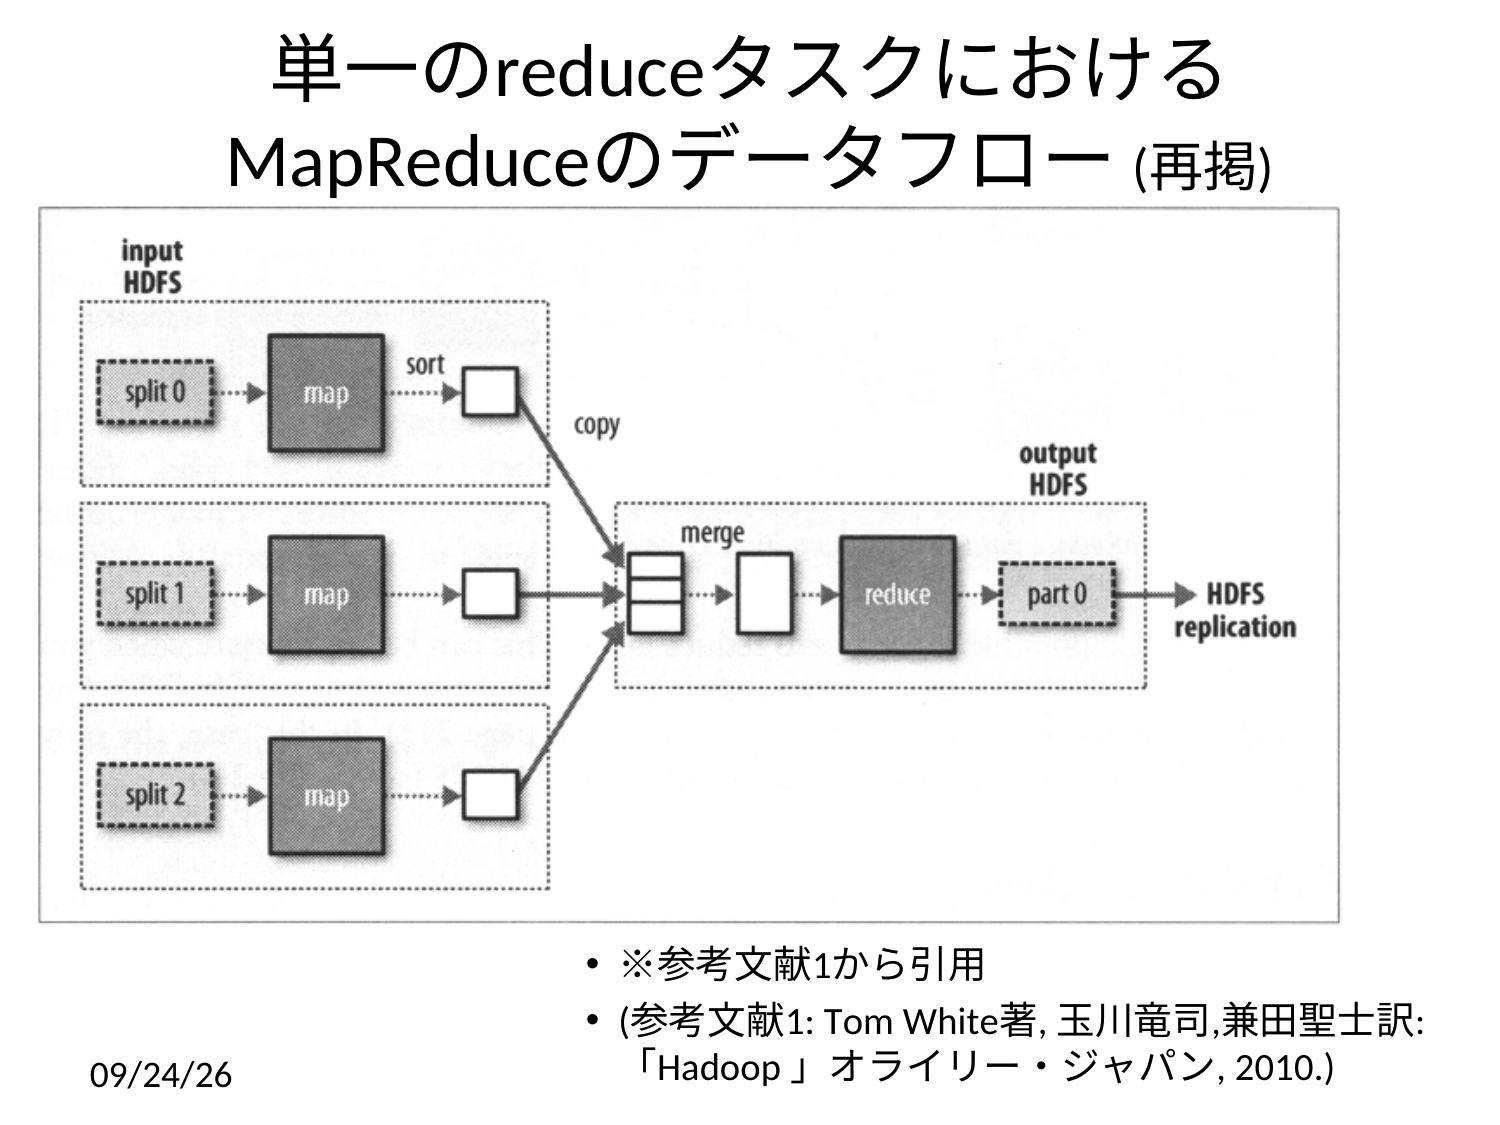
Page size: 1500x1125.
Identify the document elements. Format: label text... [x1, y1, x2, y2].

title 単一のreduceタスクにおける MapReduceのデータフロー (再掲) [75, 13, 1426, 209]
list ※参考文献1から引用 (参考文献1: Tom White著, 玉川竜司,兼田聖士訳:「Hadoop 」オライリー・ジャパン, 2010.) [571, 932, 1489, 1099]
picture [30, 200, 1347, 932]
